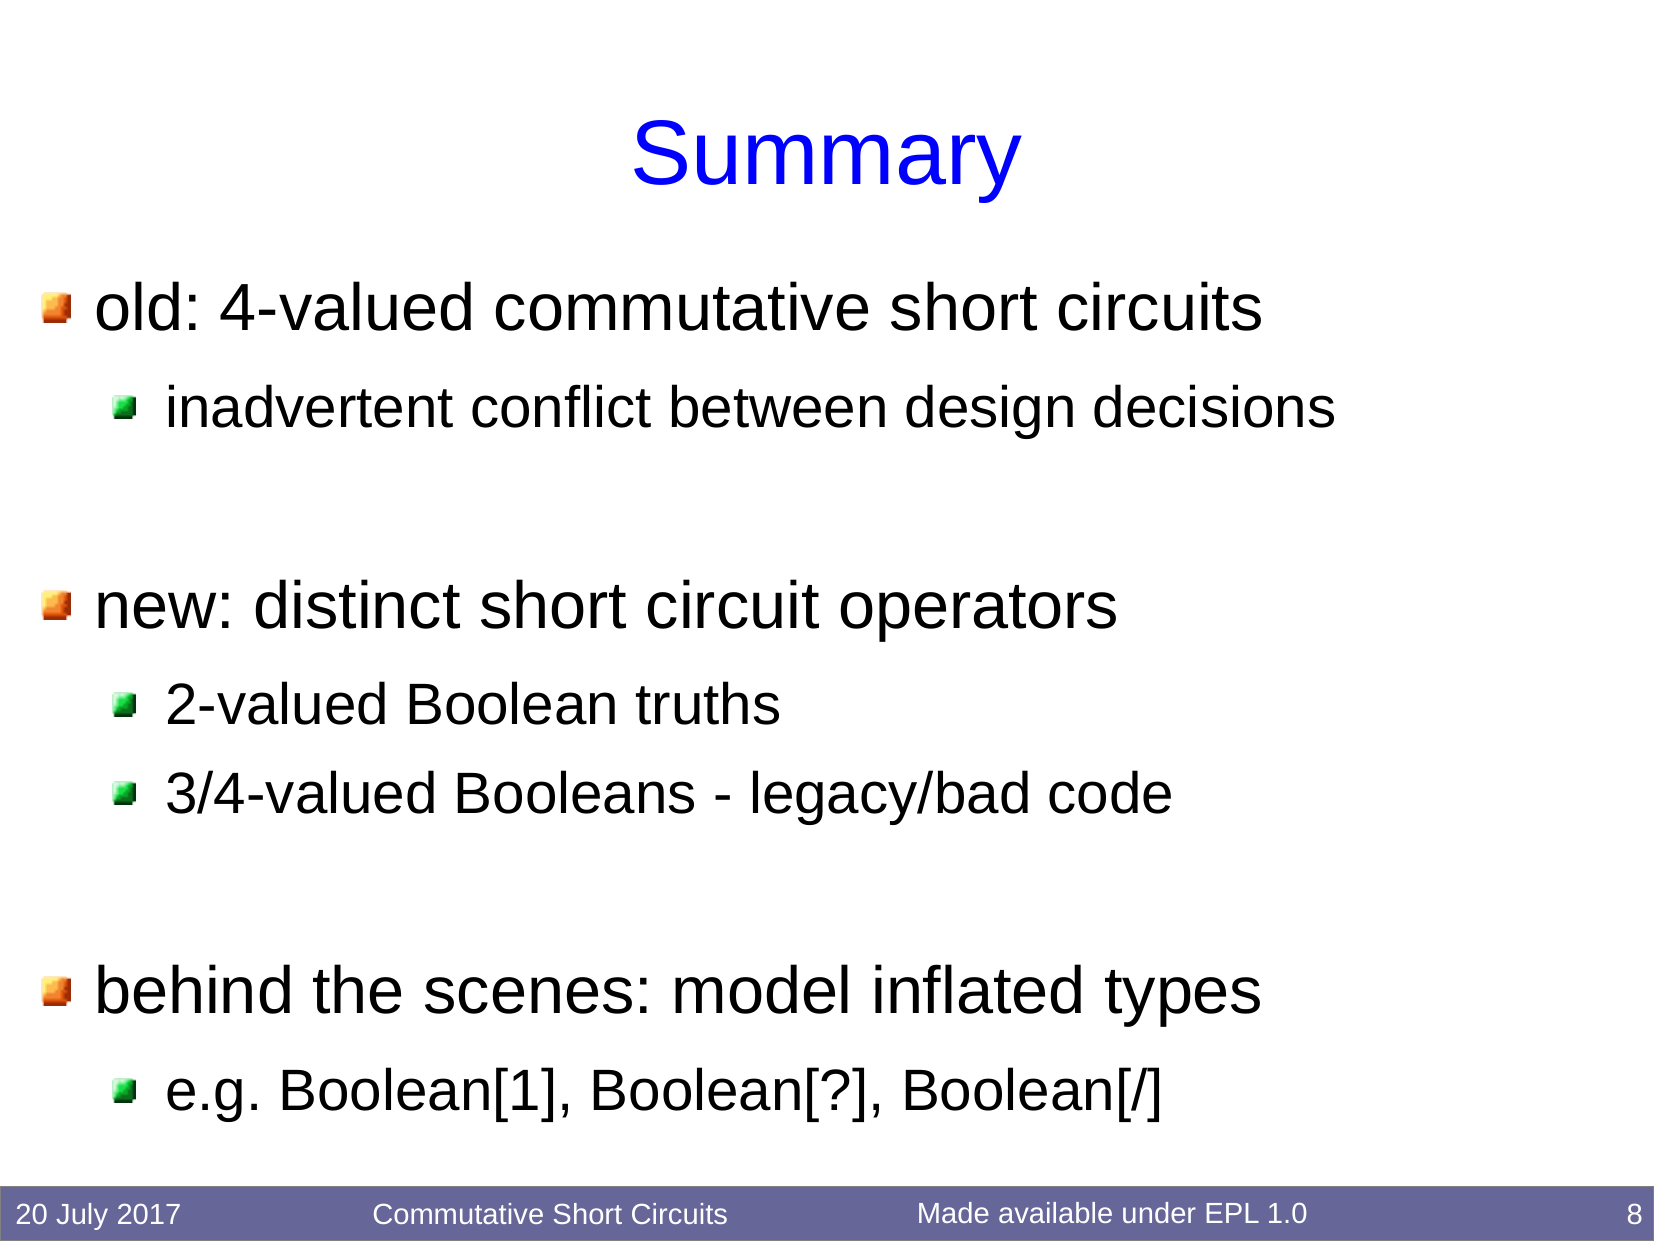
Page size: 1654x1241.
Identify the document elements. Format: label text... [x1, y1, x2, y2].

title Summary [82, 49, 1571, 257]
list old: 4-valued commutative short circuits inadvertent conflict between design decisions new: distinct short circuit operators 2-valued Boolean truths 3/4-valued Booleans - legacy/bad code behind the scenes: model inflated types e.g. Boolean[1], Boolean[?], Boolean[/] [23, 270, 1635, 1233]
